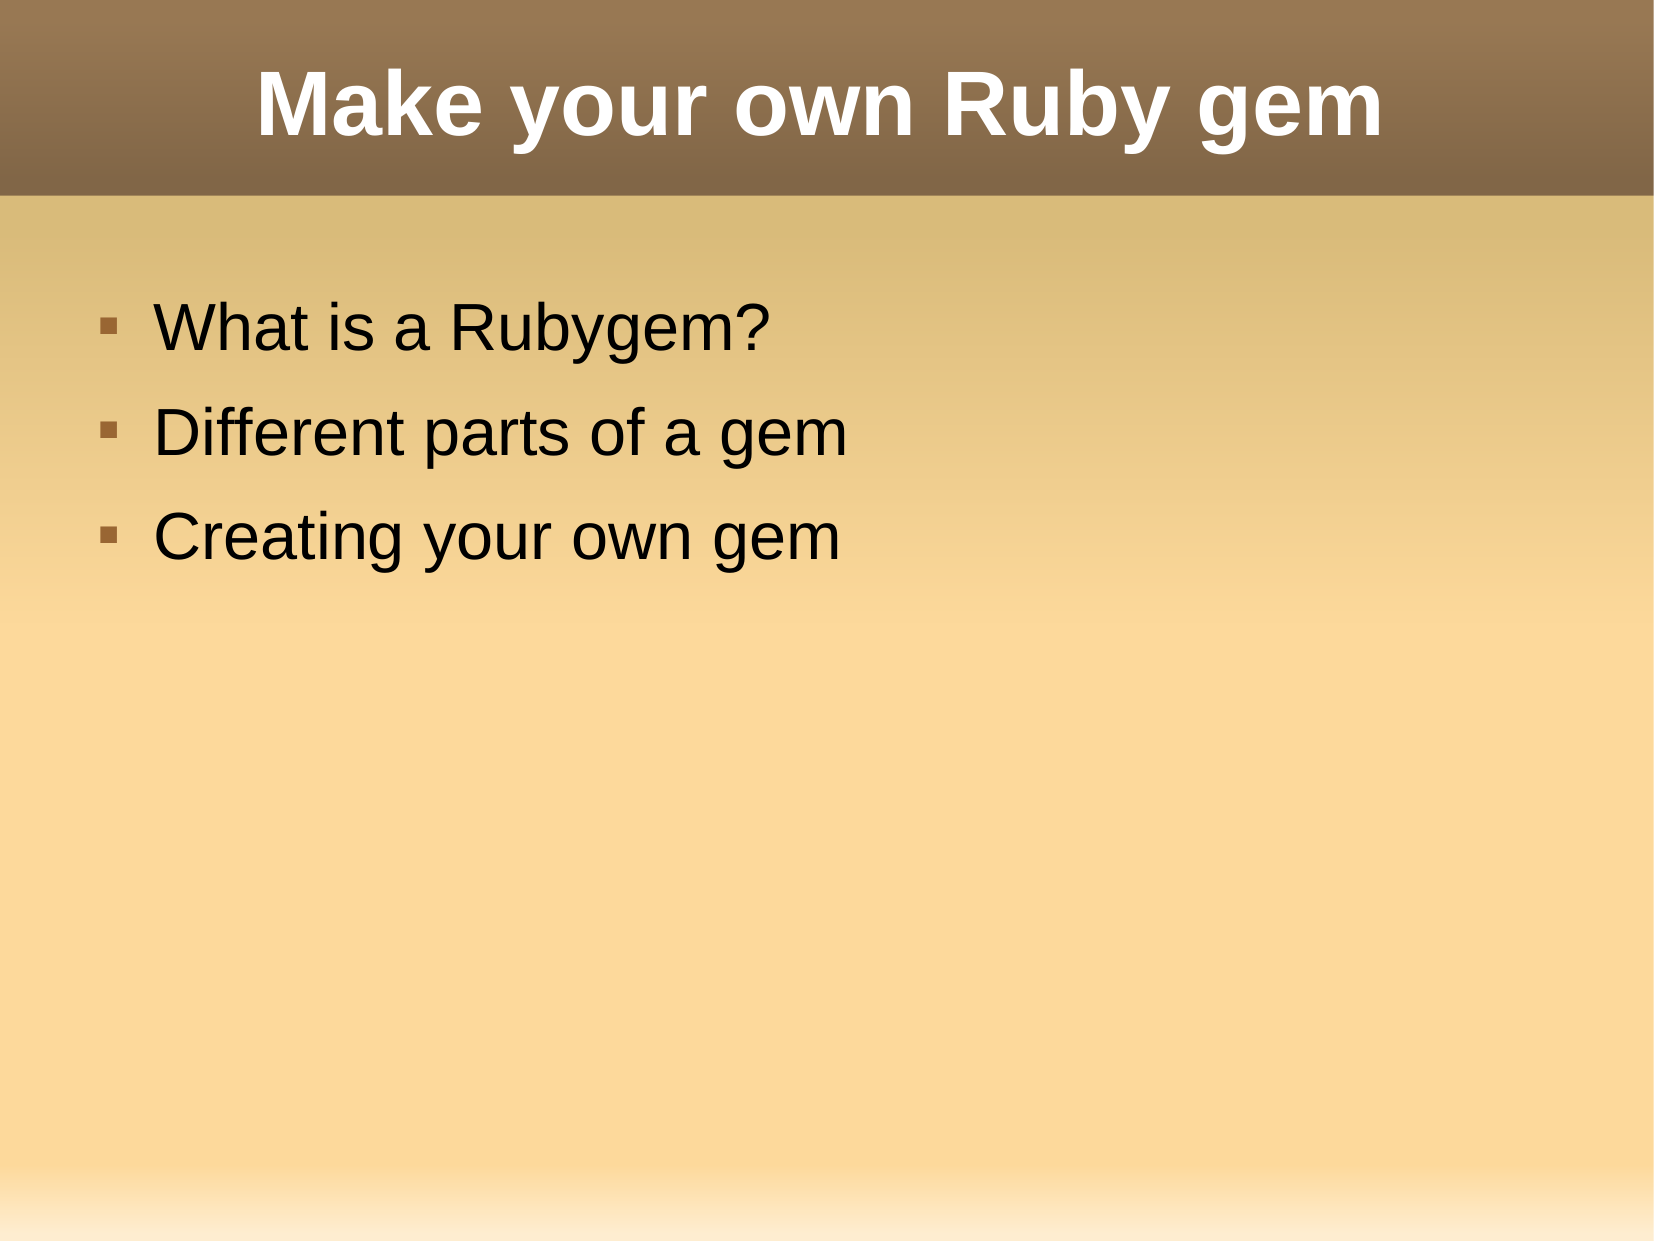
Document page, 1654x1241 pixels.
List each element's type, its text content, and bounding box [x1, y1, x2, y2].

title Make your own Ruby gem [76, 0, 1565, 208]
list What is a Rubygem? Different parts of a gem Creating your own gem [82, 290, 1571, 1109]
picture [0, 0, 1654, 1241]
